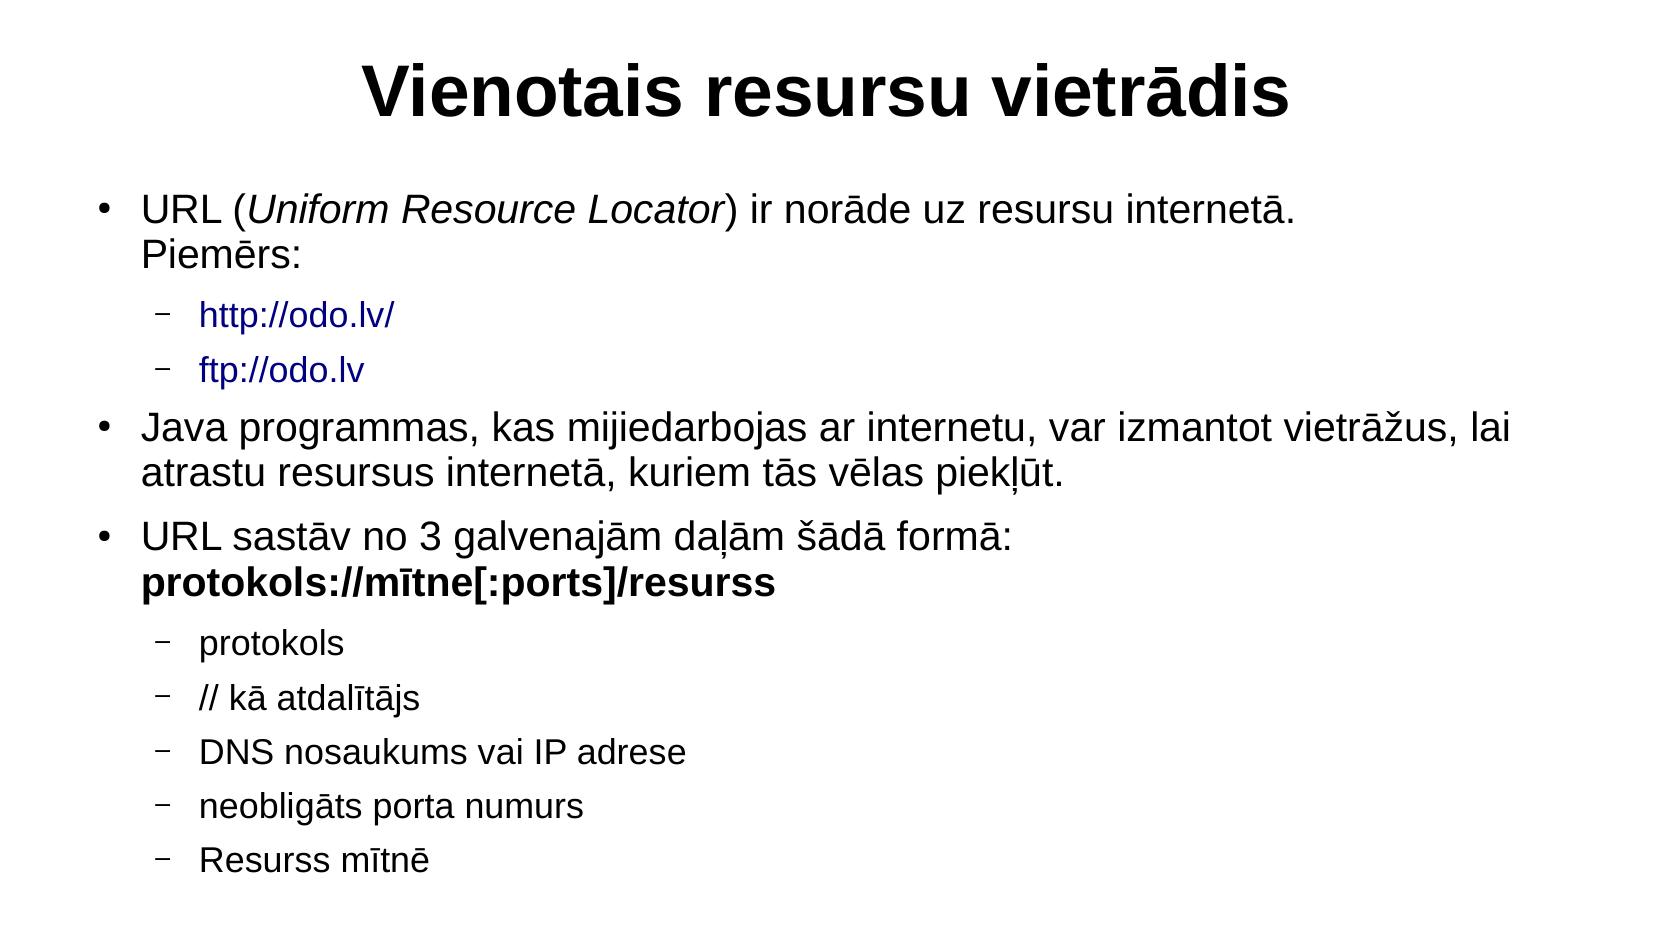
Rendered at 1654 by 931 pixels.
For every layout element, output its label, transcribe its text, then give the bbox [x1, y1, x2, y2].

title Vienotais resursu vietrādis [82, 50, 1571, 133]
list URL (Uniform Resource Locator) ir norāde uz resursu internetā. Piemērs: http://odo.lv/ ftp://odo.lv Java programmas, kas mijiedarbojas ar internetu, var izmantot vietrāžus, lai atrastu resursus internetā, kuriem tās vēlas piekļūt. URL sastāv no 3 galvenajām daļām šādā formā: protokols://mītne[:ports]/resurss protokols // kā atdalītājs DNS nosaukums vai IP adrese neobligāts porta numurs Resurss mītnē [82, 186, 1583, 886]
